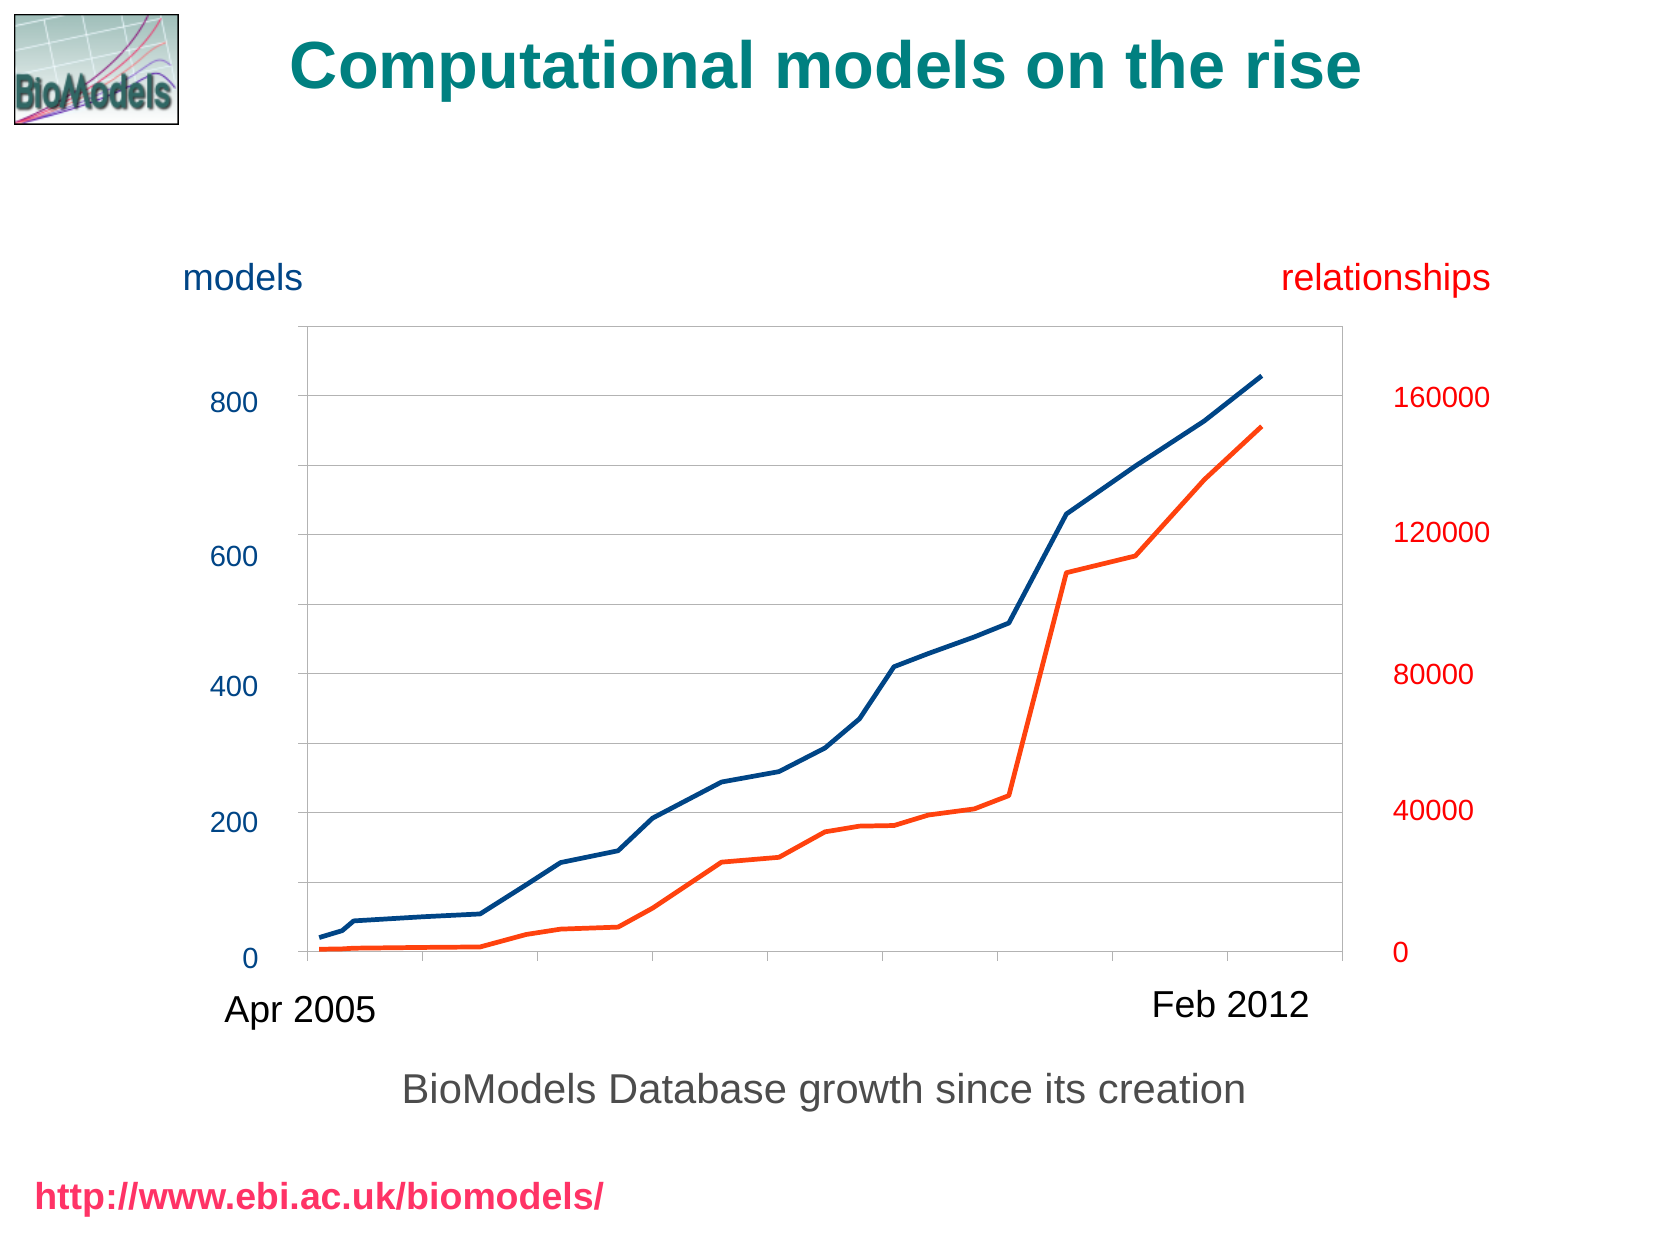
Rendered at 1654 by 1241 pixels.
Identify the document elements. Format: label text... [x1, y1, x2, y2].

picture [14, 14, 82, 125]
text_box 0 [227, 934, 274, 982]
text_box 200 [195, 798, 274, 846]
text_box Apr 2005 [209, 981, 392, 1039]
text_box relationships [1266, 249, 1506, 306]
text_box Feb 2012 [1136, 975, 1325, 1033]
text_box 120000 [1378, 508, 1506, 557]
text_box 0 [1377, 928, 1424, 976]
text_box http://www.ebi.ac.uk/biomodels/ [19, 1168, 623, 1226]
text_box 600 [195, 532, 274, 581]
text_box 80000 [1378, 650, 1490, 699]
text_box models [167, 249, 319, 306]
title Computational models on the rise [82, 2, 1571, 129]
text_box 400 [195, 662, 274, 711]
text_box 160000 [1378, 373, 1506, 421]
text_box 800 [195, 379, 274, 427]
chart [160, 228, 1654, 1068]
text_box BioModels Database growth since its creation [386, 1058, 1261, 1120]
text_box 40000 [1378, 786, 1489, 835]
